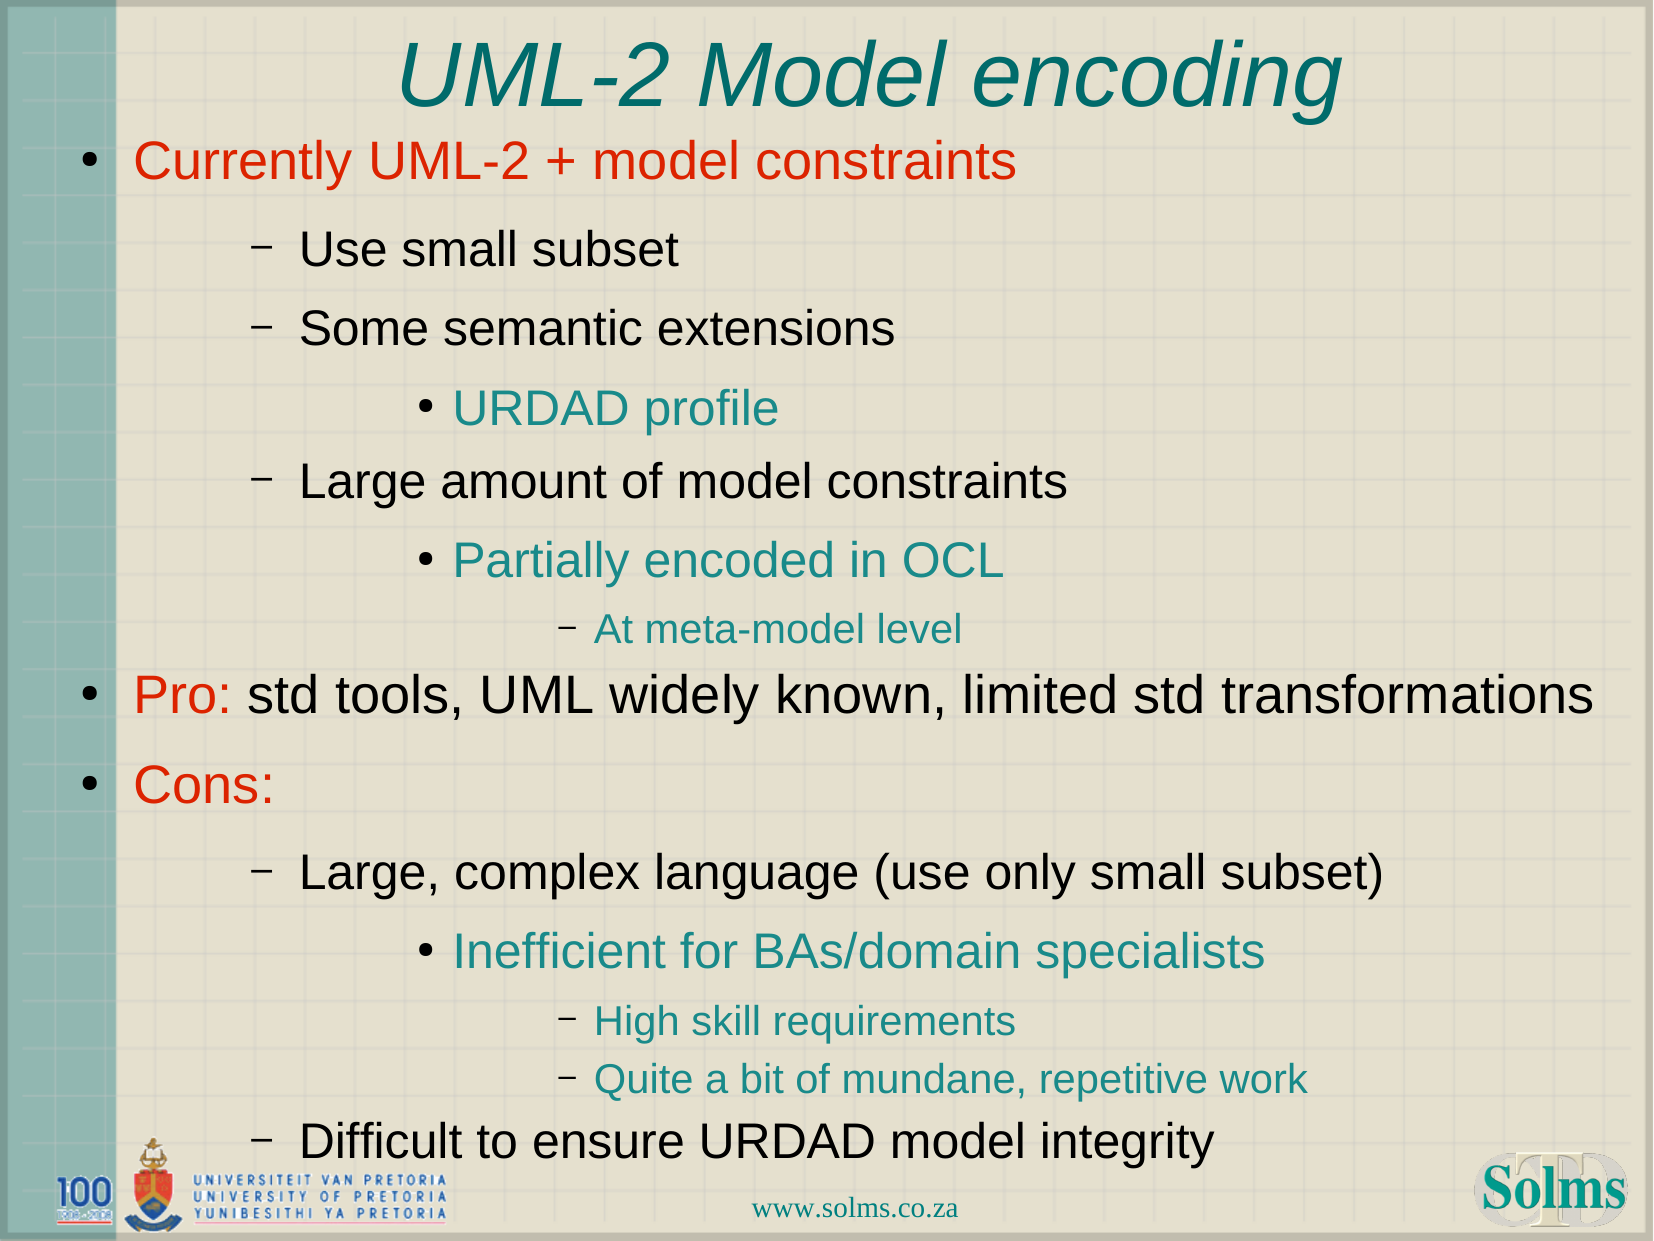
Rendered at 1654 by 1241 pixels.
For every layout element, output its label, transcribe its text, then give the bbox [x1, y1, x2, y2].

picture [0, 0, 1654, 1241]
title UML-2 Model encoding [112, 23, 1629, 126]
list Currently UML-2 + model constraints Use small subset Some semantic extensions URDAD profile Large amount of model constraints Partially encoded in OCL At meta-model level Pro: std tools, UML widely known, limited std transformations Cons: Large, complex language (use only small subset) Inefficient for BAs/domain specialists High skill requirements Quite a bit of mundane, repetitive work Difficult to ensure URDAD model integrity [62, 130, 1642, 1188]
